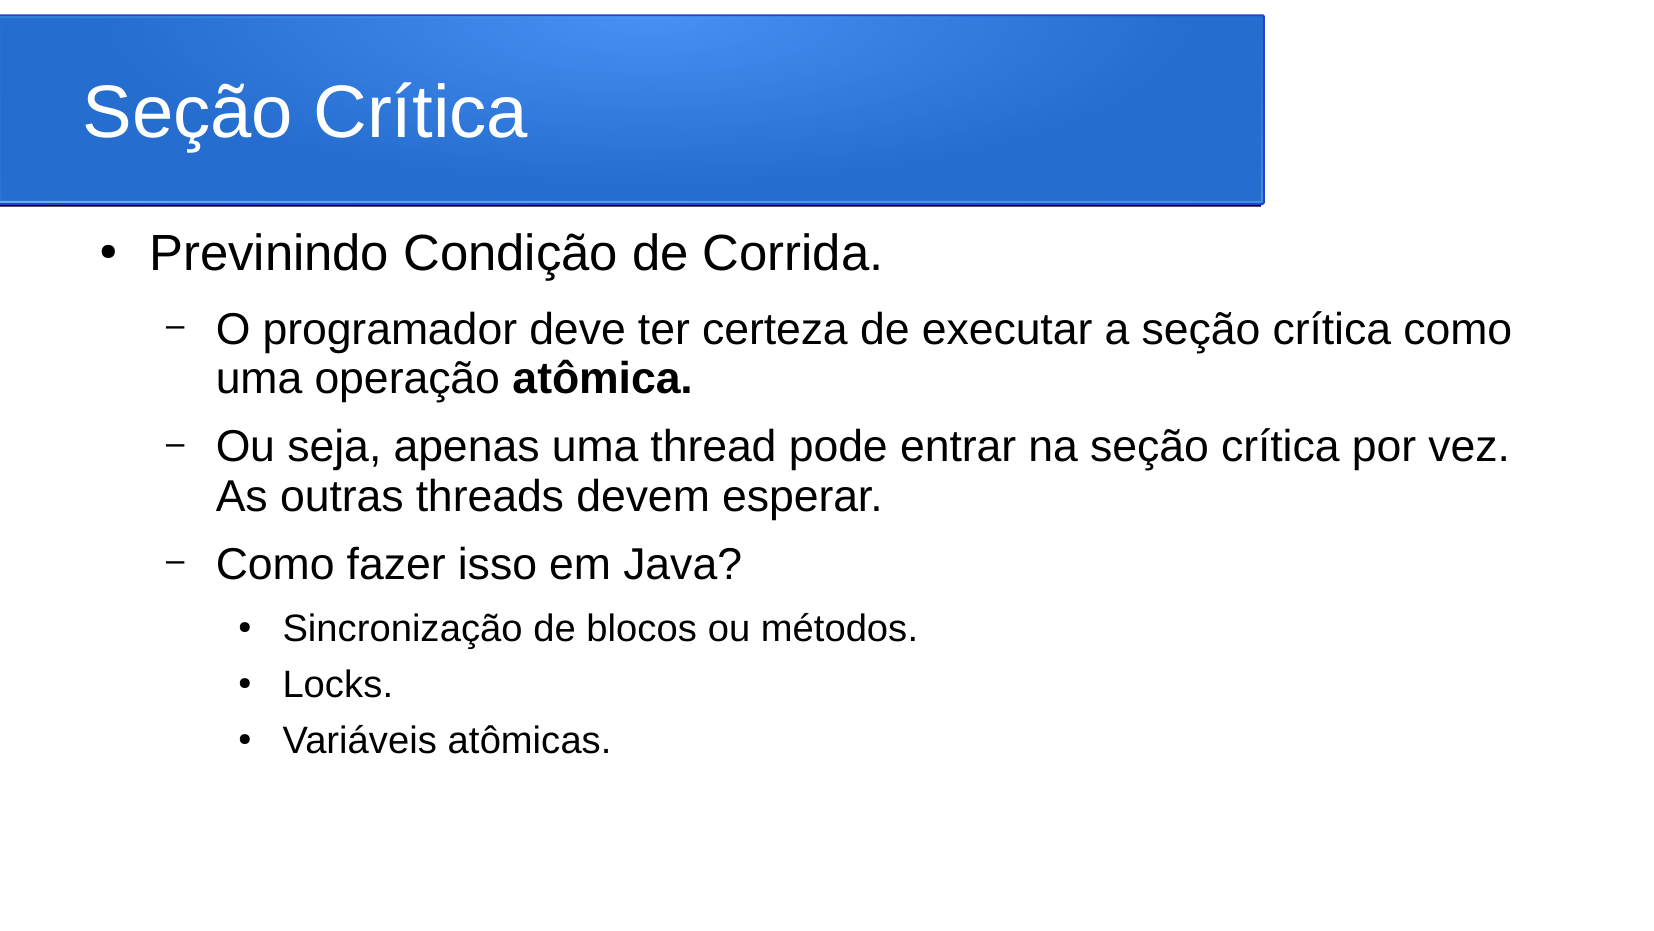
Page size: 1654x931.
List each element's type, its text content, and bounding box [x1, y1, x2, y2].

list Previnindo Condição de Corrida. O programador deve ter certeza de executar a seção crítica como uma operação atômica. Ou seja, apenas uma thread pode entrar na seção crítica por vez. As outras threads devem esperar. Como fazer isso em Java? Sincronização de blocos ou métodos. Locks. Variáveis atômicas. [82, 224, 1571, 764]
title Seção Crítica [82, 35, 1235, 189]
